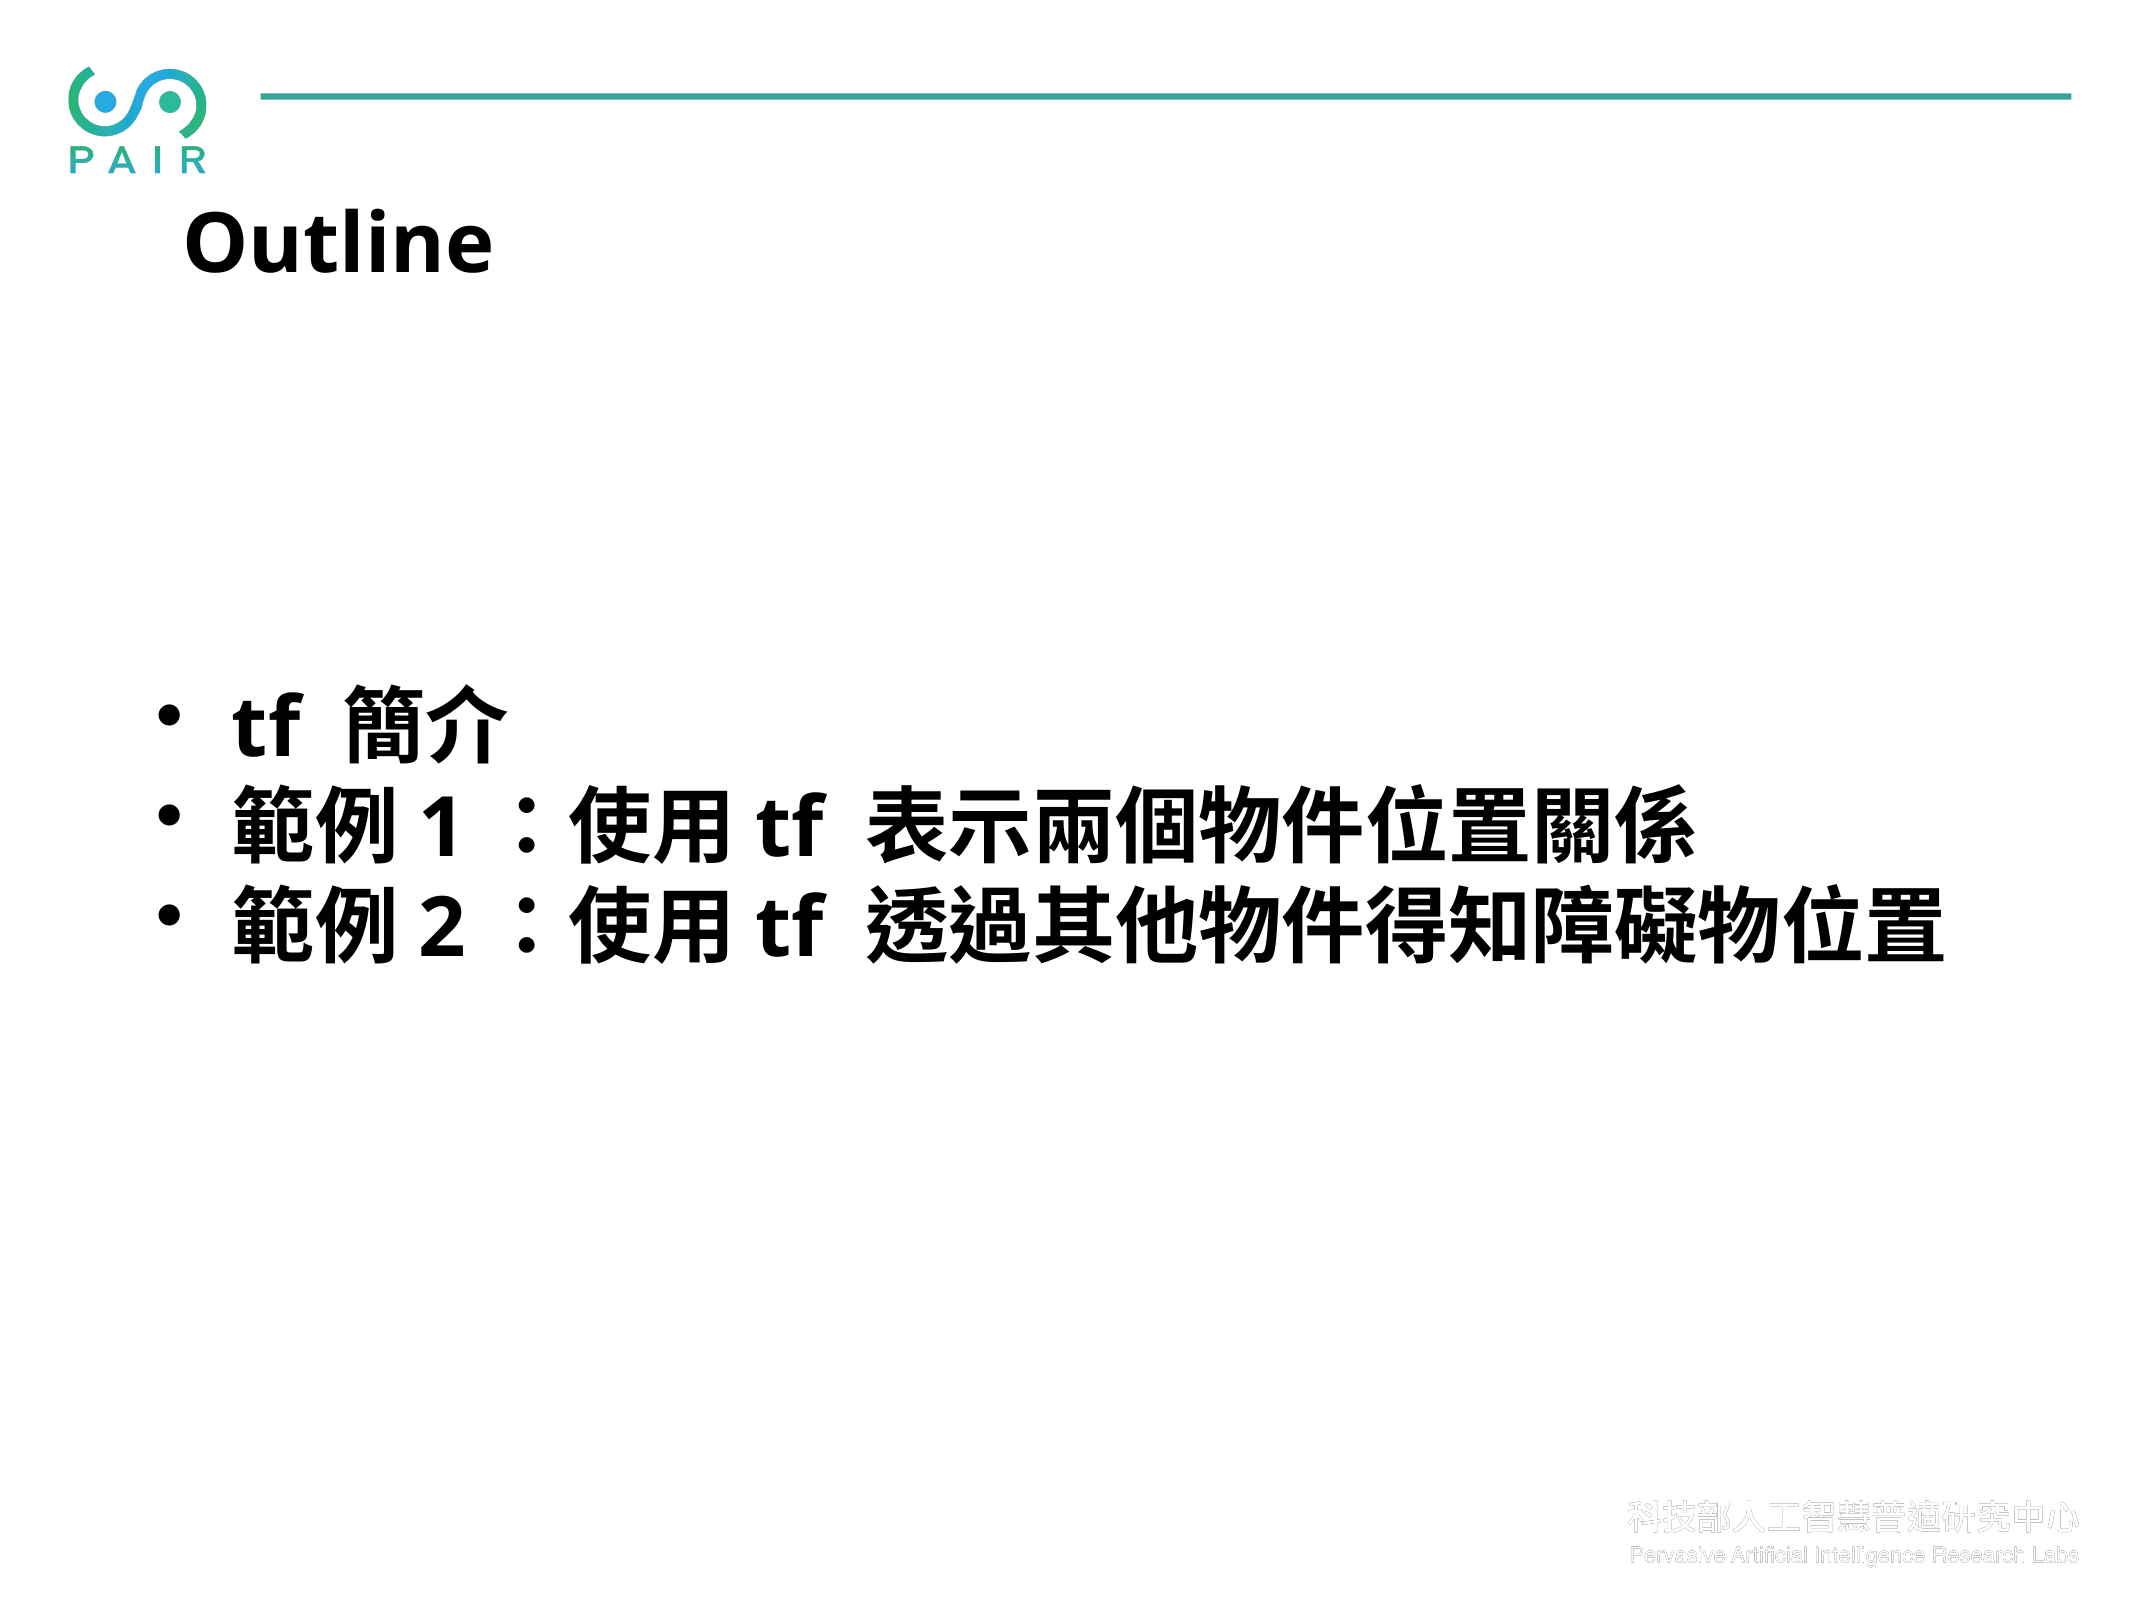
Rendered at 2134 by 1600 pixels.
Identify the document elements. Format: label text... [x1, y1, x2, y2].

text_box tf 簡介 範例1：使用tf 表示兩個物件位置關係 範例2：使用tf 透過其他物件得知障礙物位置 [150, 221, 2074, 1424]
text_box Outline [174, 165, 1900, 314]
picture [1627, 1499, 2081, 1573]
picture [65, 59, 209, 181]
